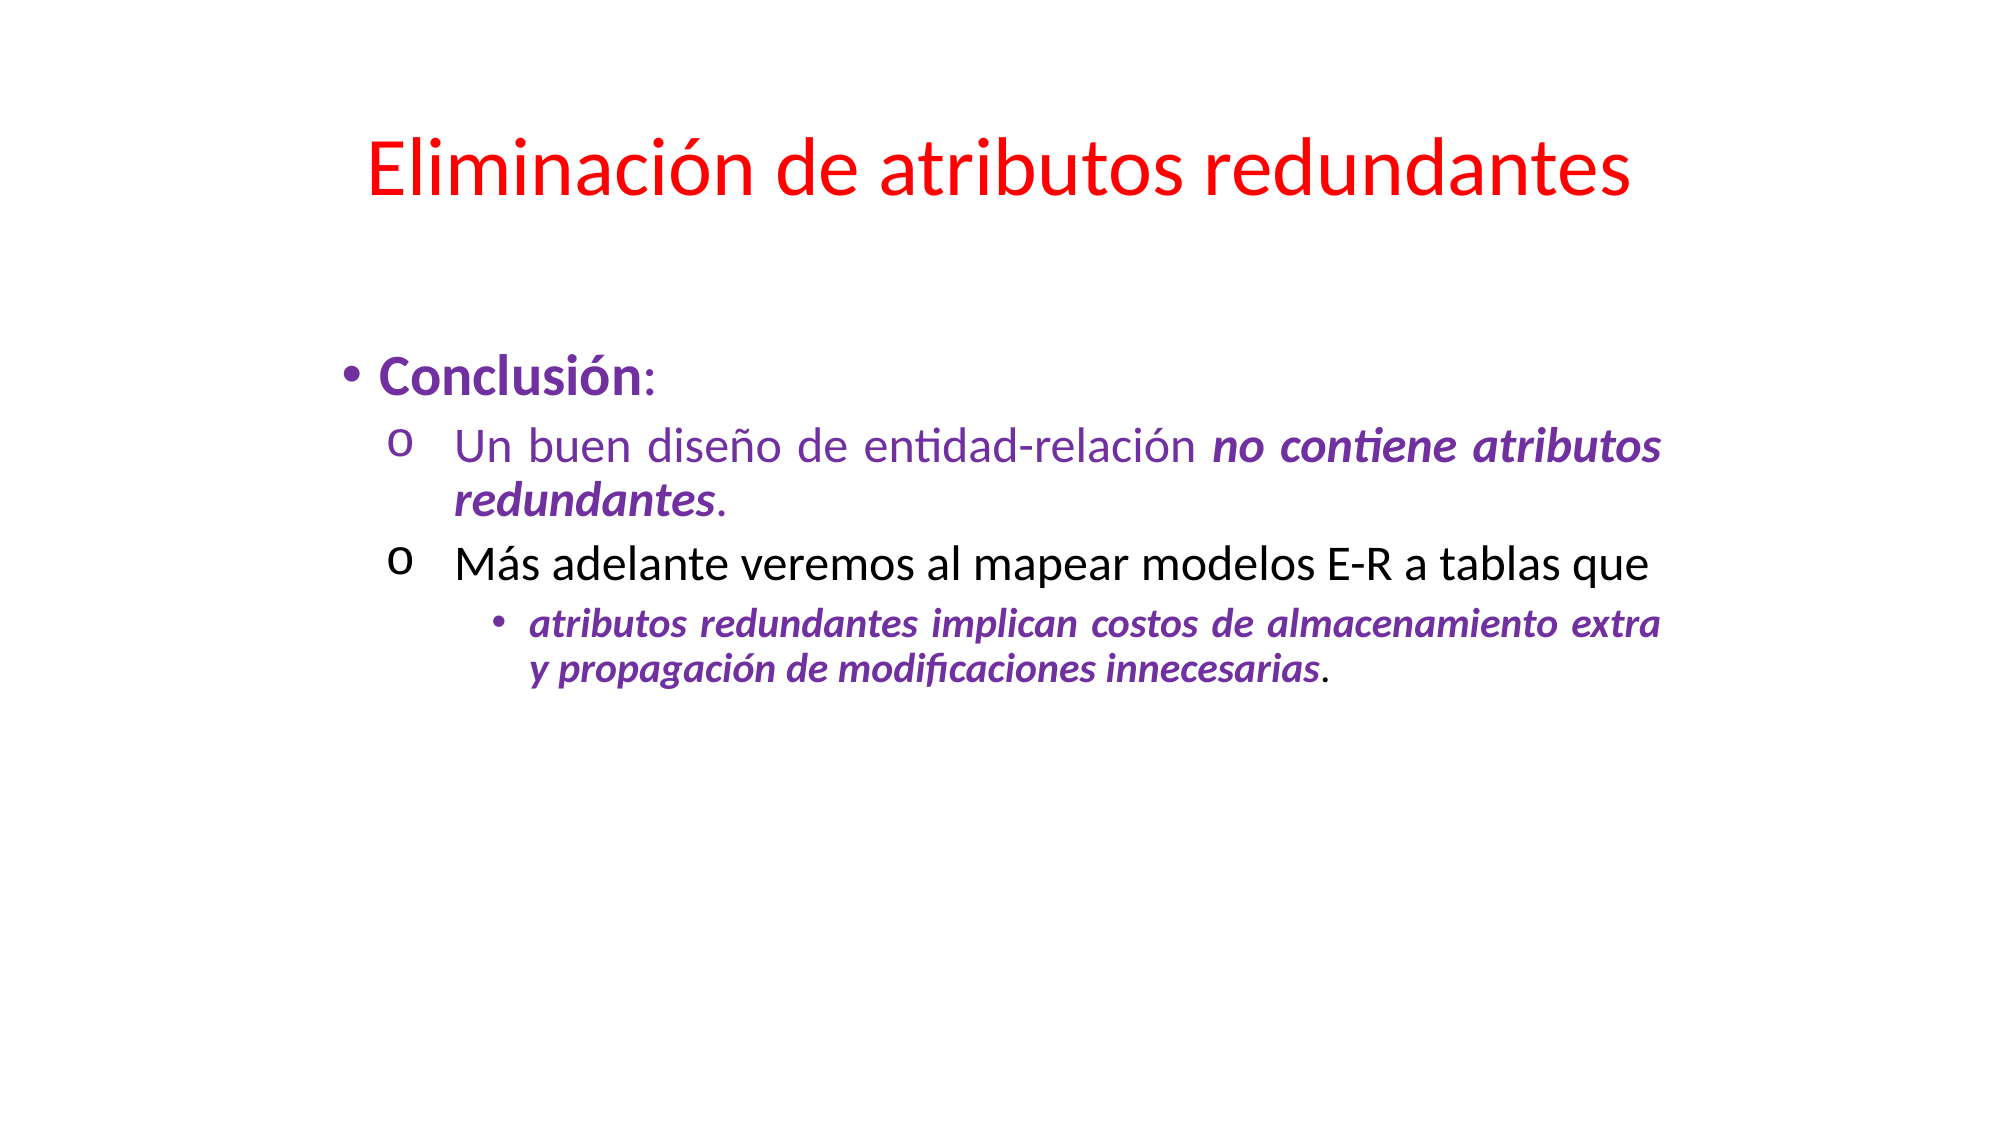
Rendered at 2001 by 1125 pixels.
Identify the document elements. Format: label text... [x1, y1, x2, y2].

title Eliminación de atributos redundantes [137, 59, 1863, 278]
list Conclusión: Un buen diseño de entidad-relación no contiene atributos redundantes. Más adelante veremos al mapear modelos E-R a tablas que atributos redundantes implican costos de almacenamiento extra y propagación de modificaciones innecesarias. [326, 338, 1677, 870]
